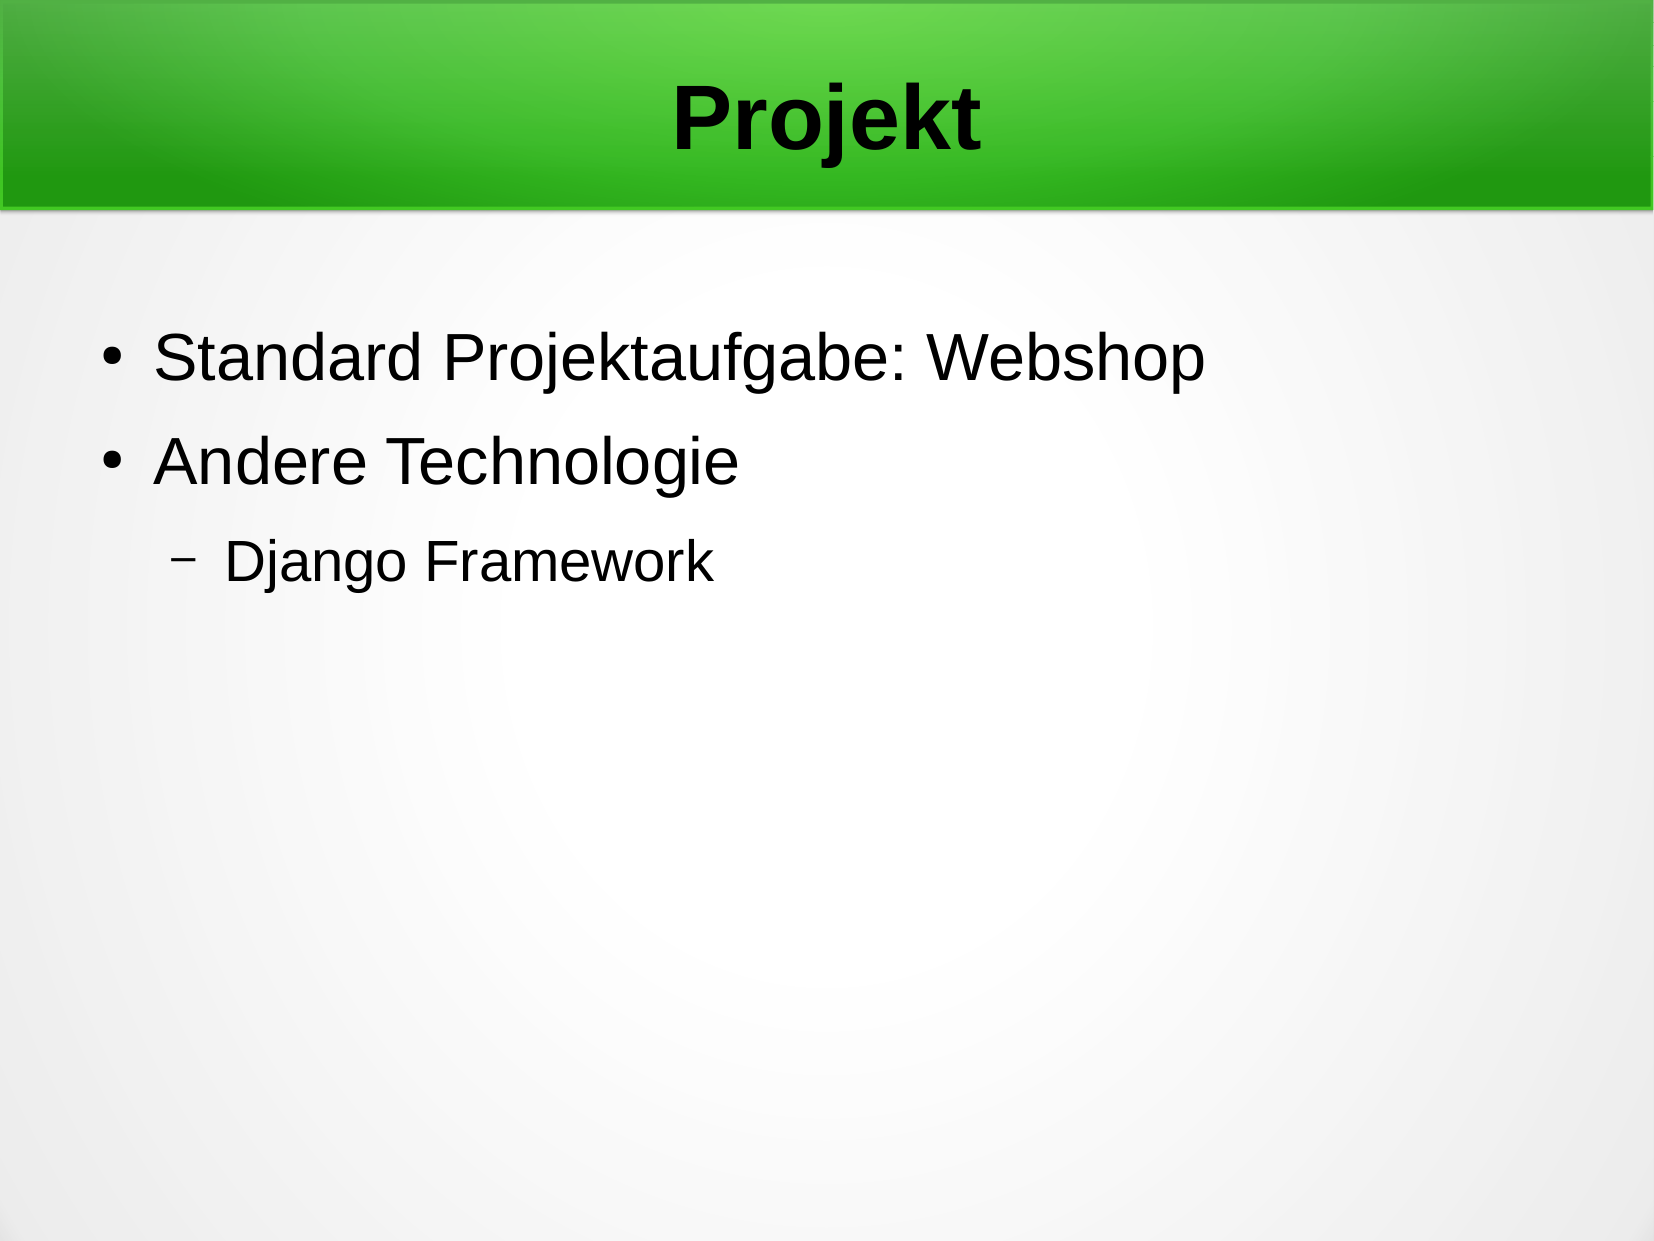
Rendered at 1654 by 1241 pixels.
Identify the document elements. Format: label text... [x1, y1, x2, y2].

title Projekt [82, 47, 1571, 189]
list Standard Projektaufgabe: Webshop Andere Technologie Django Framework [82, 320, 1571, 998]
